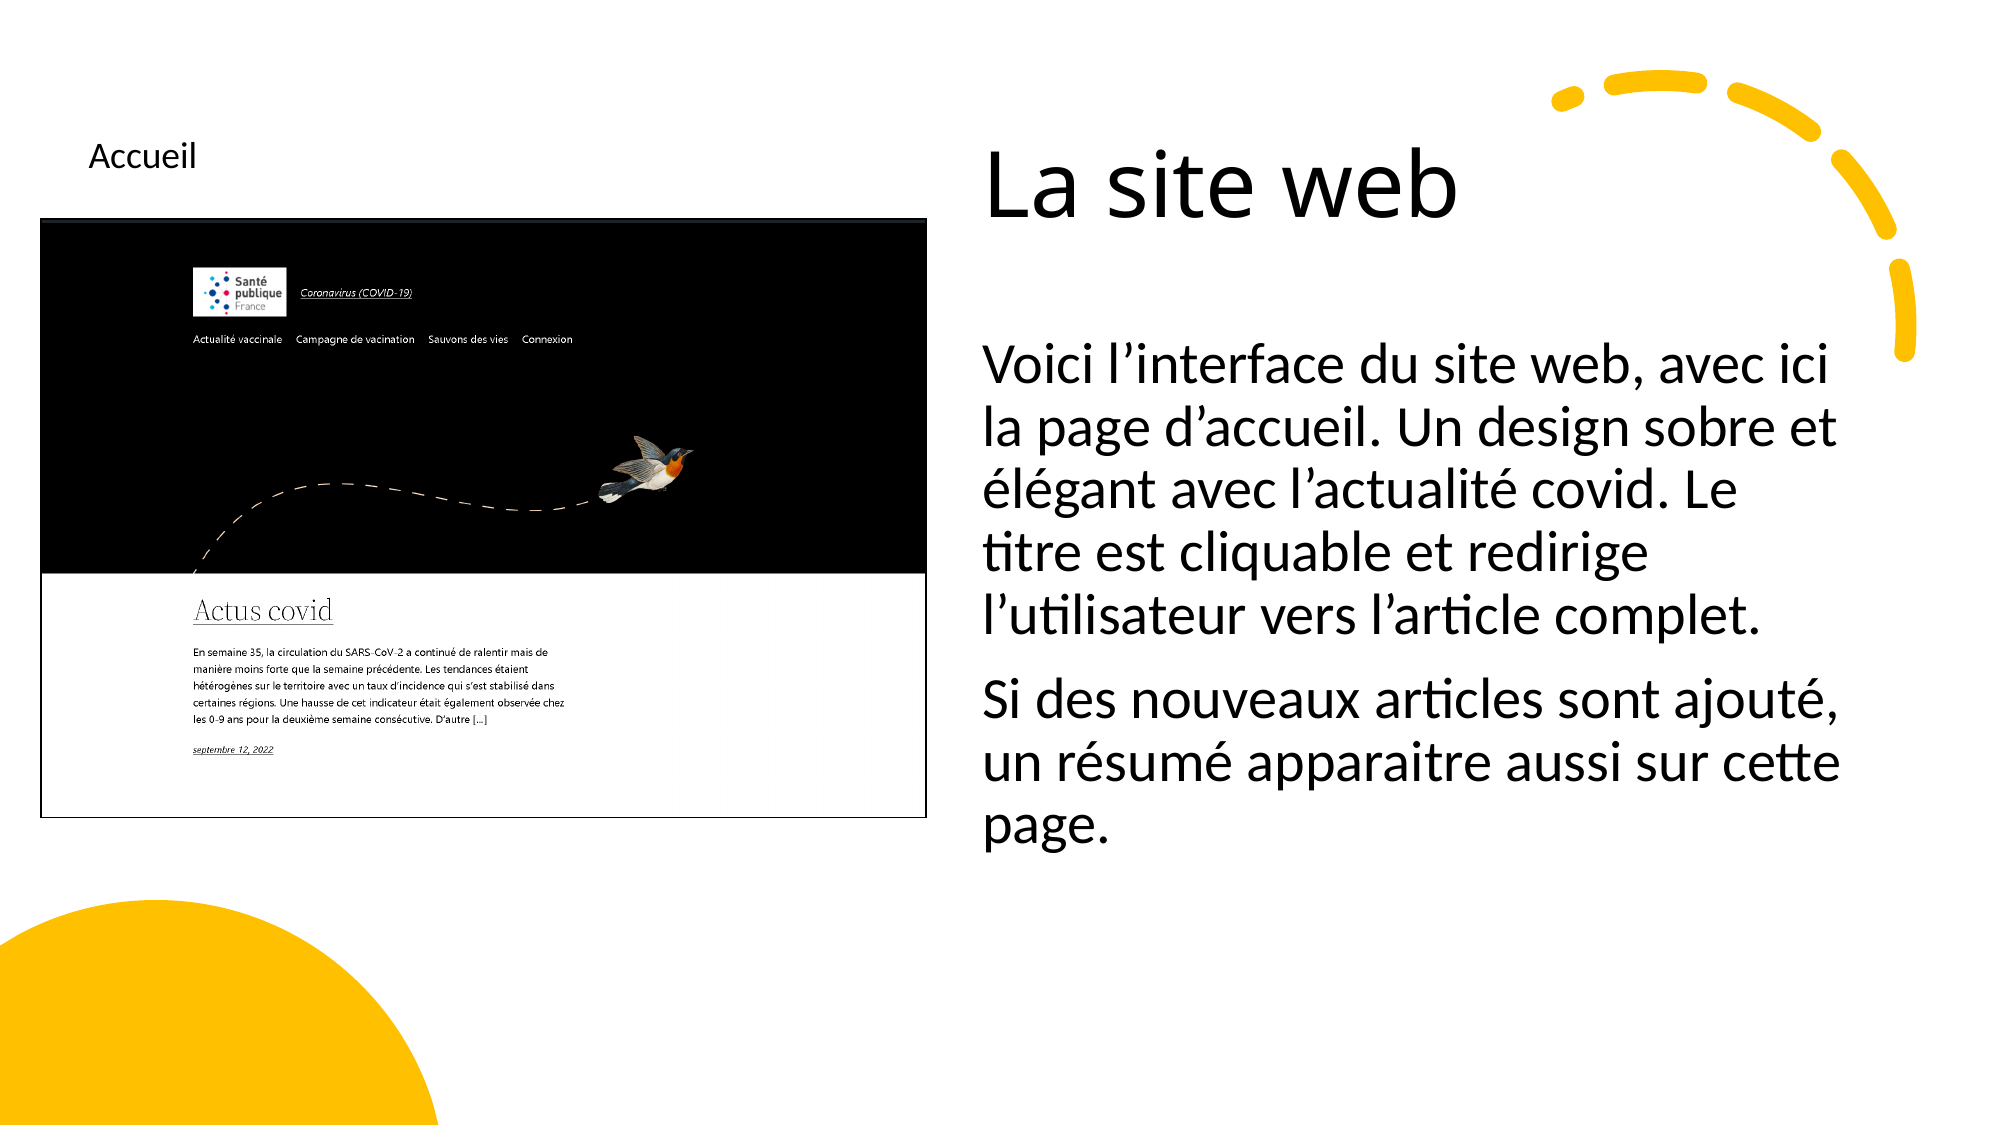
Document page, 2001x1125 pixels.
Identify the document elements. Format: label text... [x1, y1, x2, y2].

text_box [0, 0, 2000, 1125]
title La site web [967, 78, 1863, 297]
list Voici l’interface du site web, avec ici la page d’accueil. Un design sobre et élégant avec l’actualité covid. Le titre est cliquable et redirige l’utilisateur vers l’article complet. Si des nouveaux articles sont ajouté, un résumé apparaitre aussi sur cette page. [967, 325, 1863, 1014]
picture [41, 219, 926, 817]
text_box Accueil [73, 123, 214, 185]
